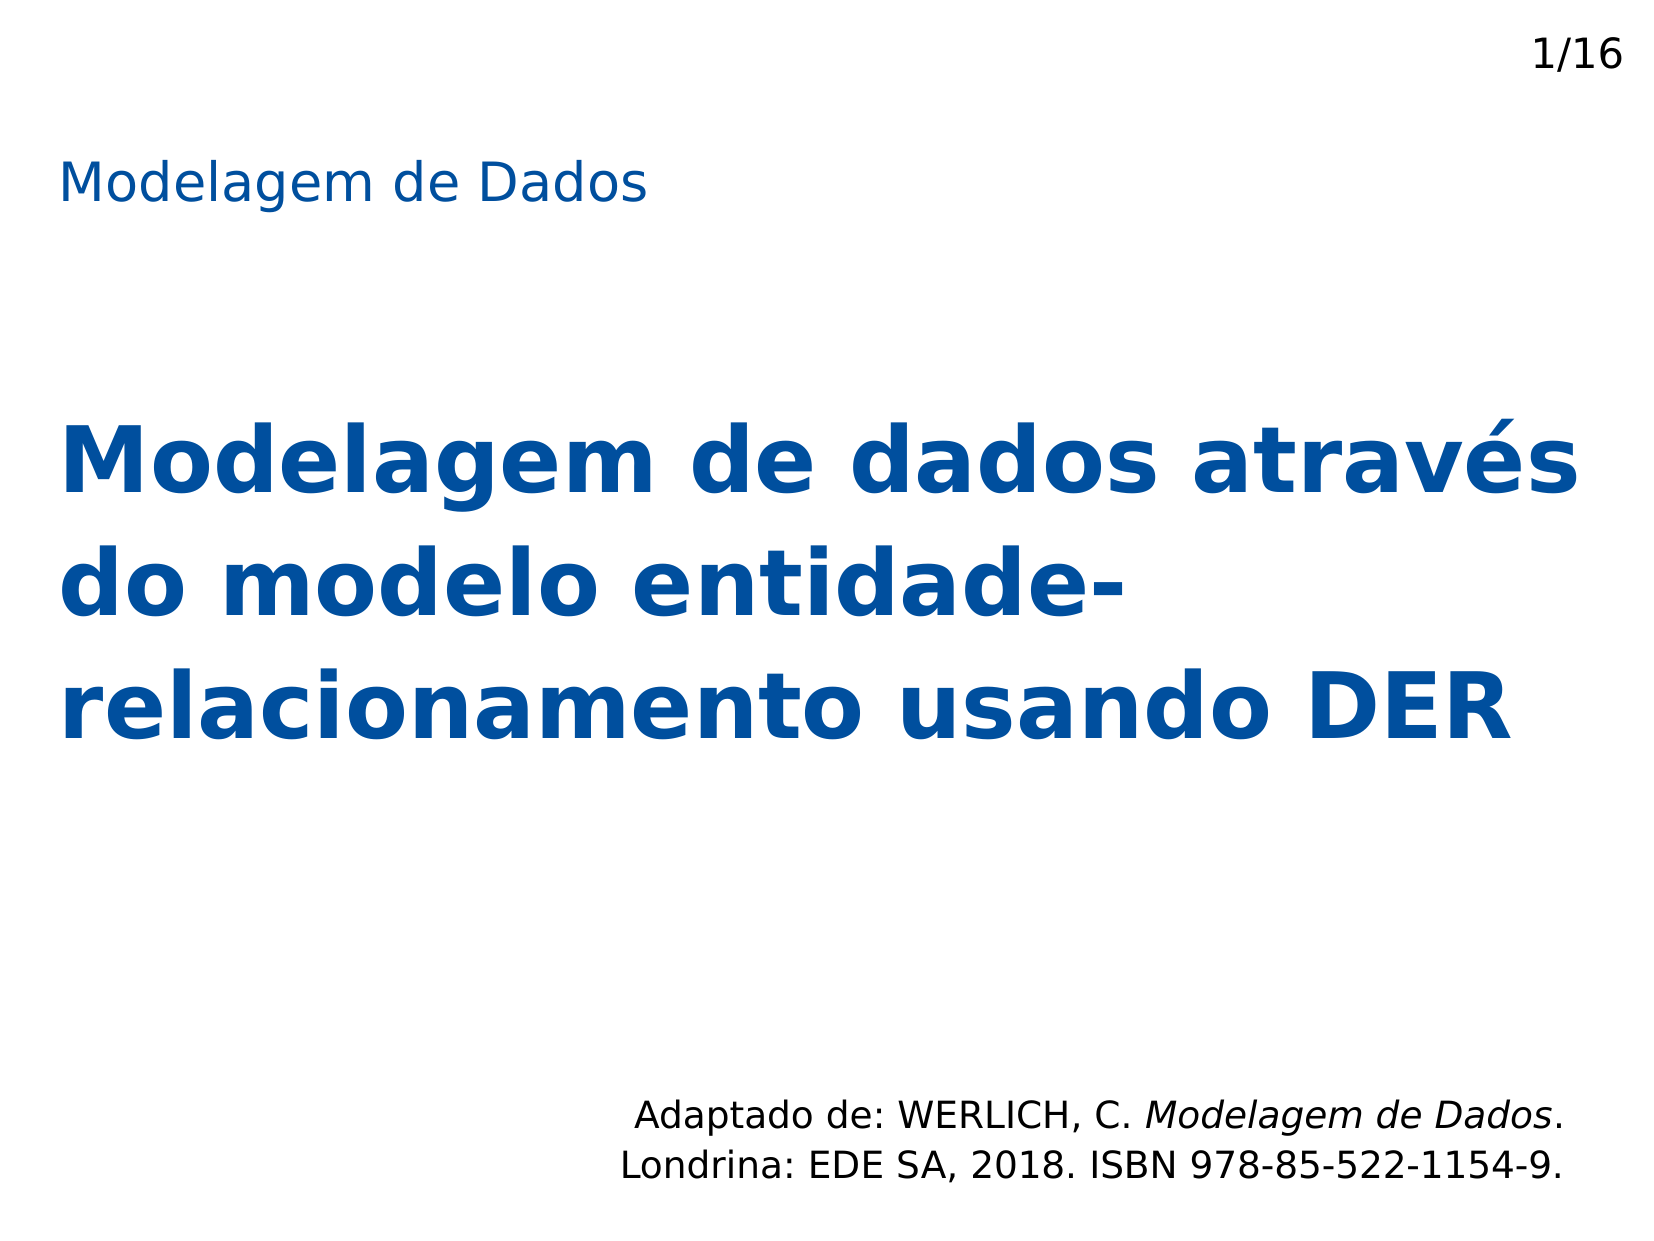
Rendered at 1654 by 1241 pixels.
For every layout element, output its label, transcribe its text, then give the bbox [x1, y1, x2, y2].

chart [720, 567, 933, 672]
list Modelagem de Dados Modelagem de dados através do modelo entidade-relacionamento usando DER [59, 141, 1625, 1211]
list Adaptado de: WERLICH, C. Modelagem de Dados. Londrina: EDE SA, 2018. ISBN 978-85-522-1154-9. [585, 1086, 1565, 1211]
